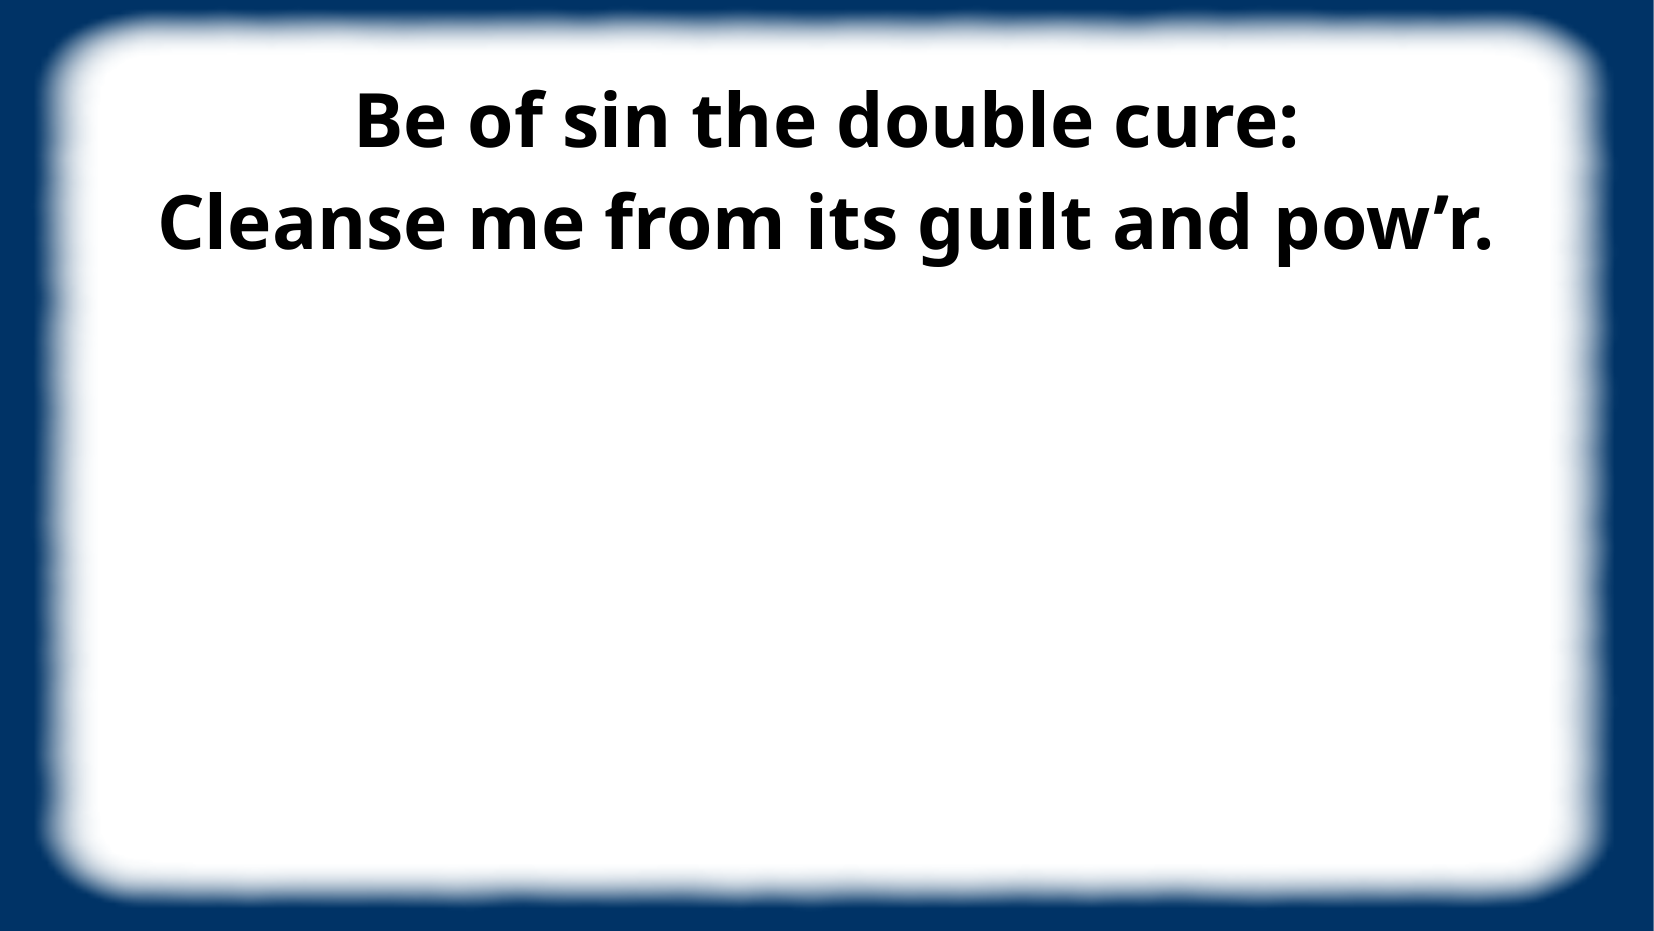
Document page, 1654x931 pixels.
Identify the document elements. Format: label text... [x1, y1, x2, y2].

text_box Be of sin the double cure: Cleanse me from its guilt and pow’r. [107, 60, 1548, 274]
picture [0, 0, 1654, 931]
